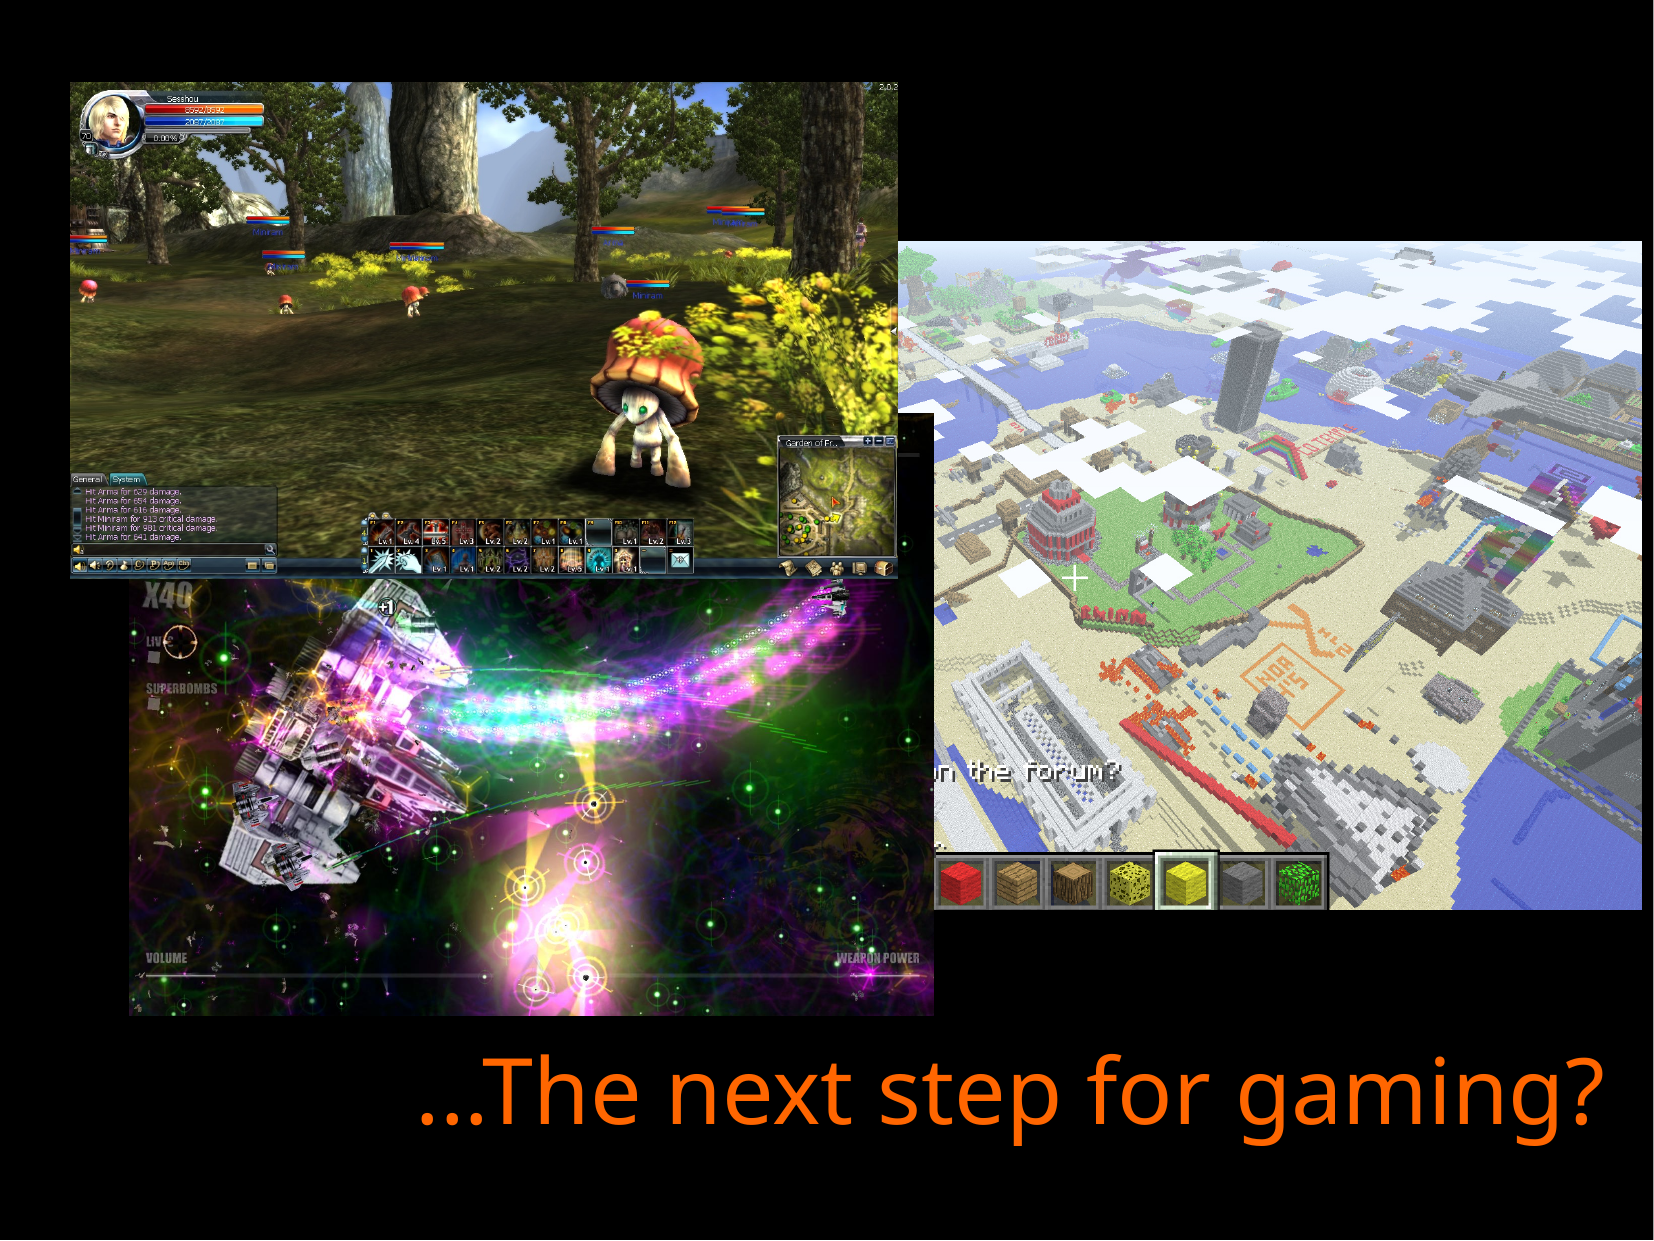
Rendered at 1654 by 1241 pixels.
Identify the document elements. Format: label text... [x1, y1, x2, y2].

title ...The next step for gaming? [118, 985, 1607, 1193]
picture [70, 82, 1642, 1016]
